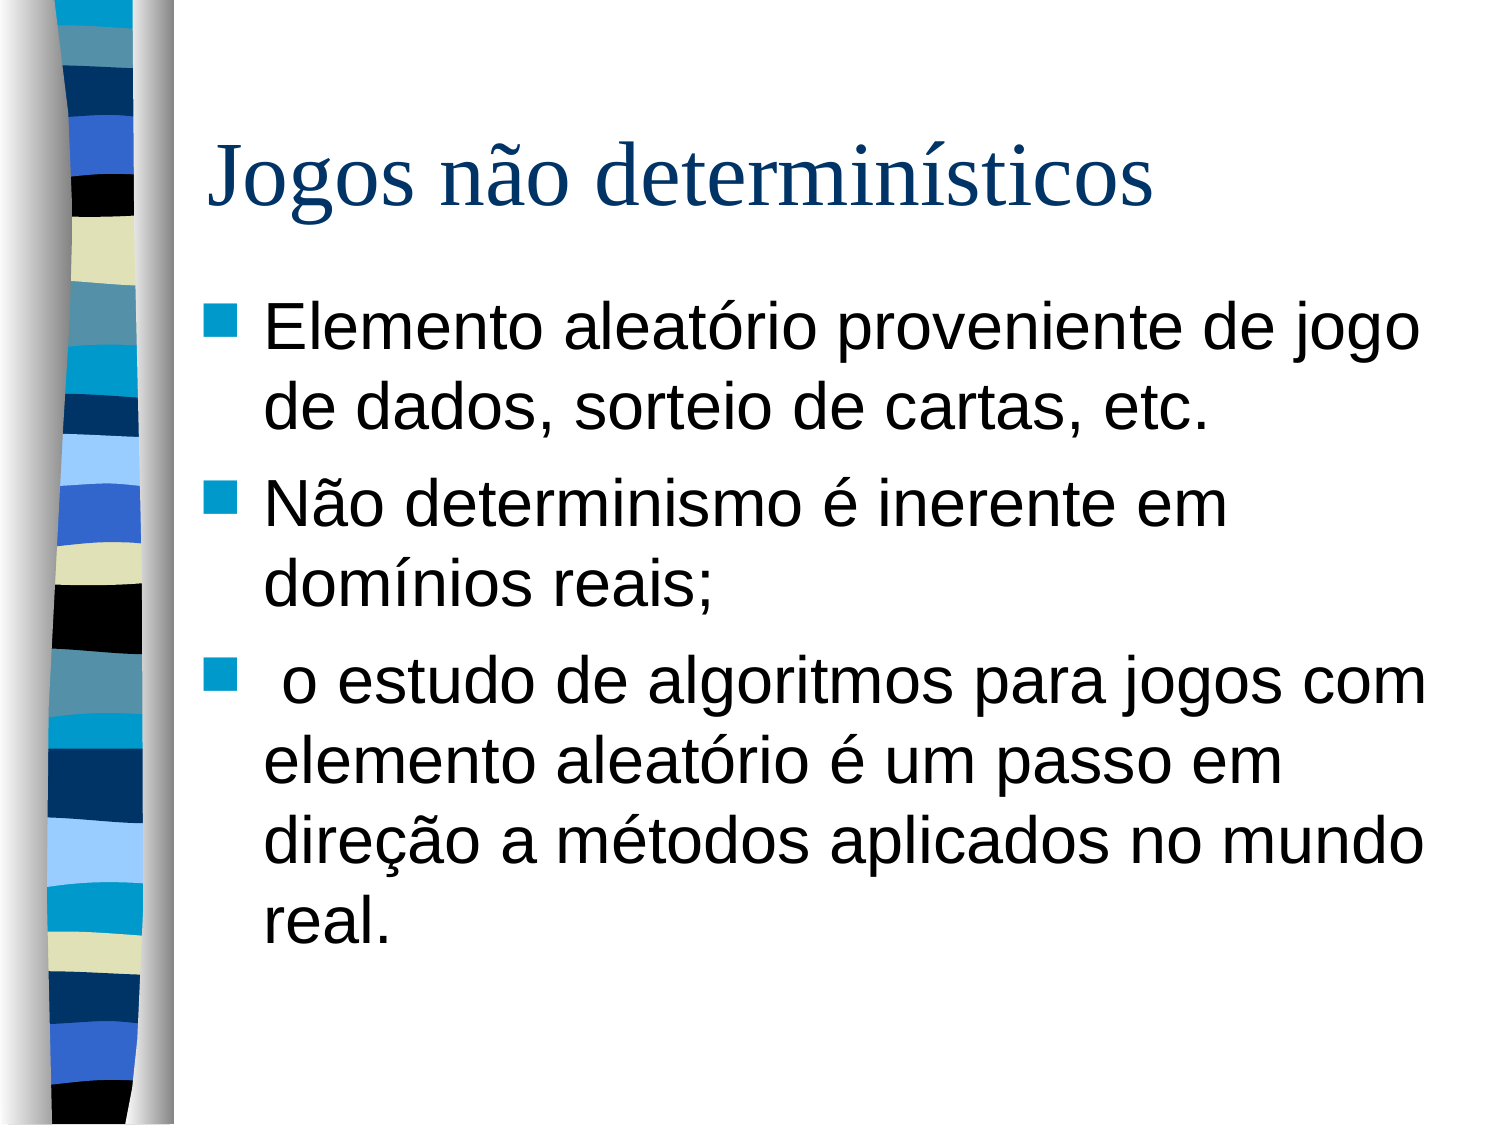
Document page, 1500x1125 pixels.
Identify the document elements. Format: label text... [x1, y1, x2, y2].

title Jogos não determinísticos [192, 74, 1468, 263]
list Elemento aleatório proveniente de jogo de dados, sorteio de cartas, etc. Não determinismo é inerente em domínios reais; o estudo de algoritmos para jogos com elemento aleatório é um passo em direção a métodos aplicados no mundo real. [192, 275, 1468, 1000]
